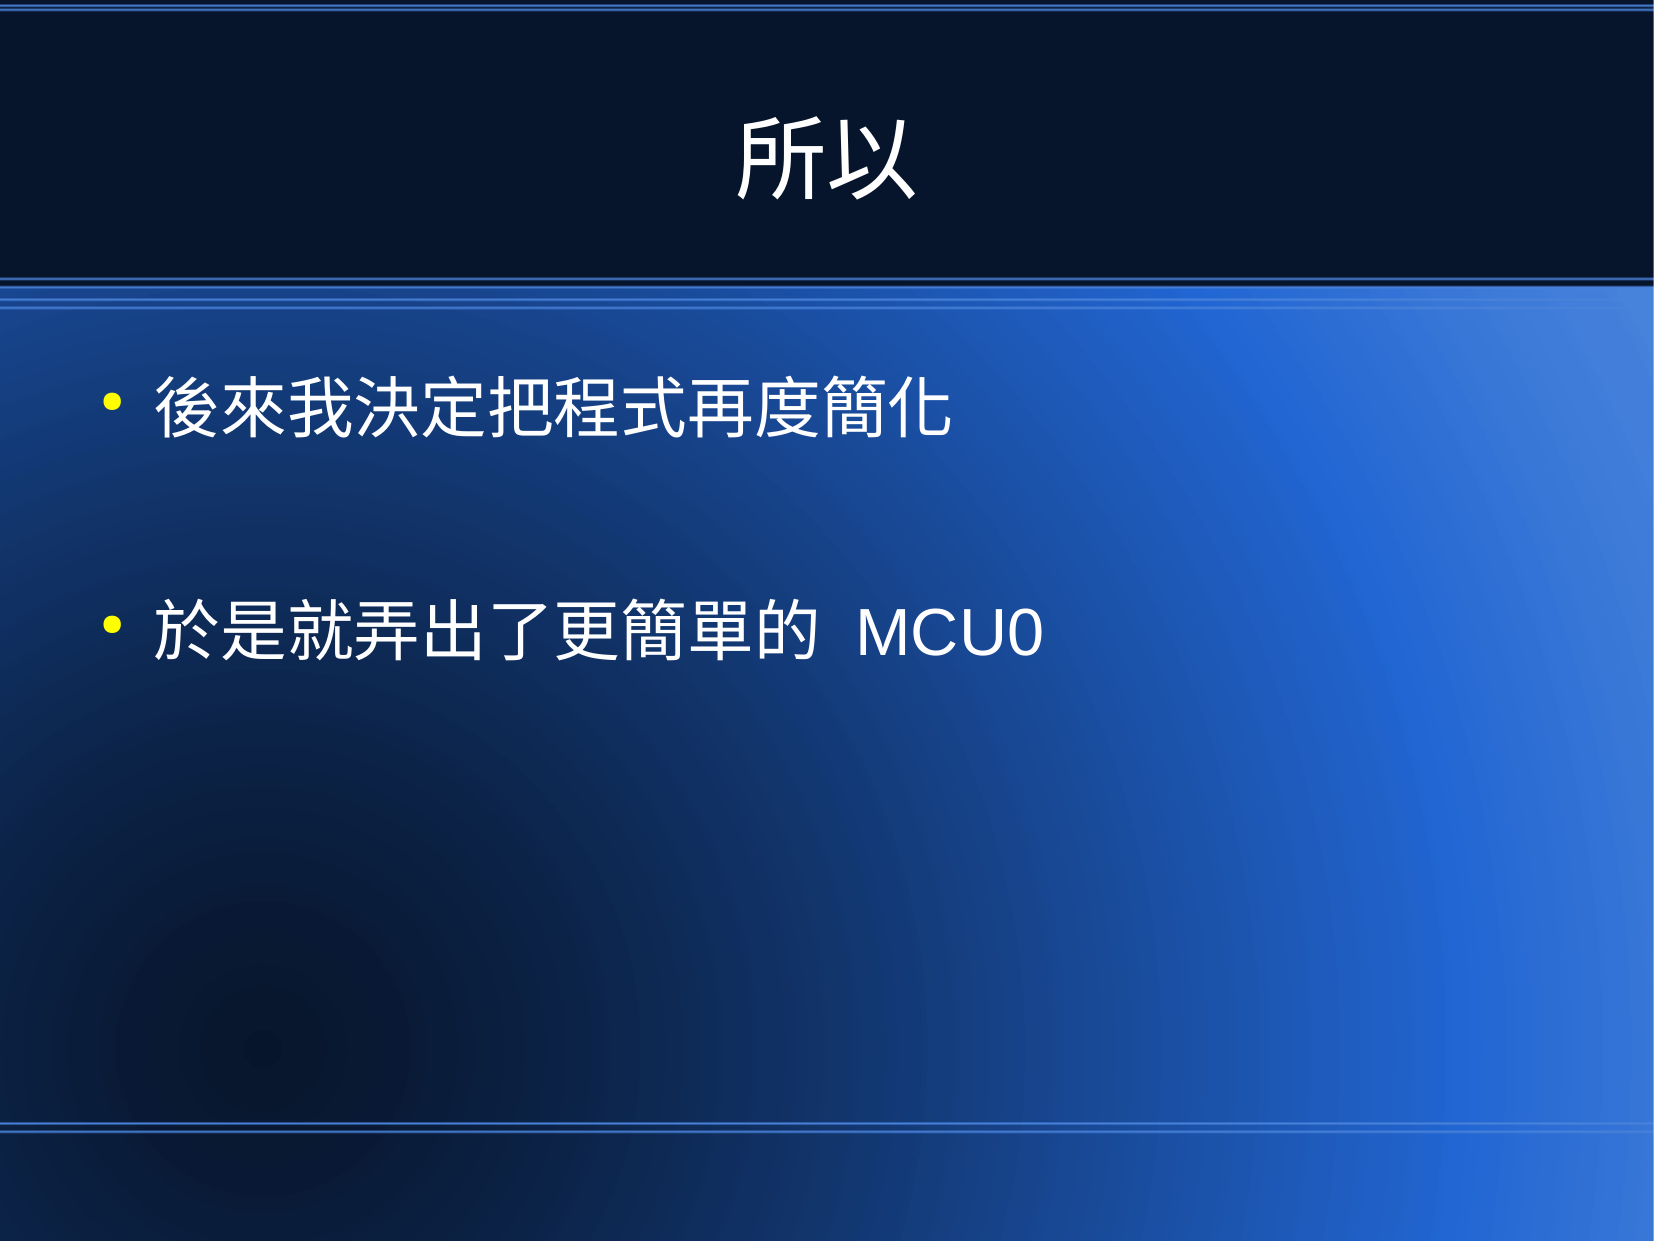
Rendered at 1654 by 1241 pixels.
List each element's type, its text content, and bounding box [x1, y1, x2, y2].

list 後來我決定把程式再度簡化 於是就弄出了更簡單的 MCU0 [82, 355, 1571, 1075]
picture [0, 0, 1654, 1241]
title 所以 [82, 49, 1571, 257]
